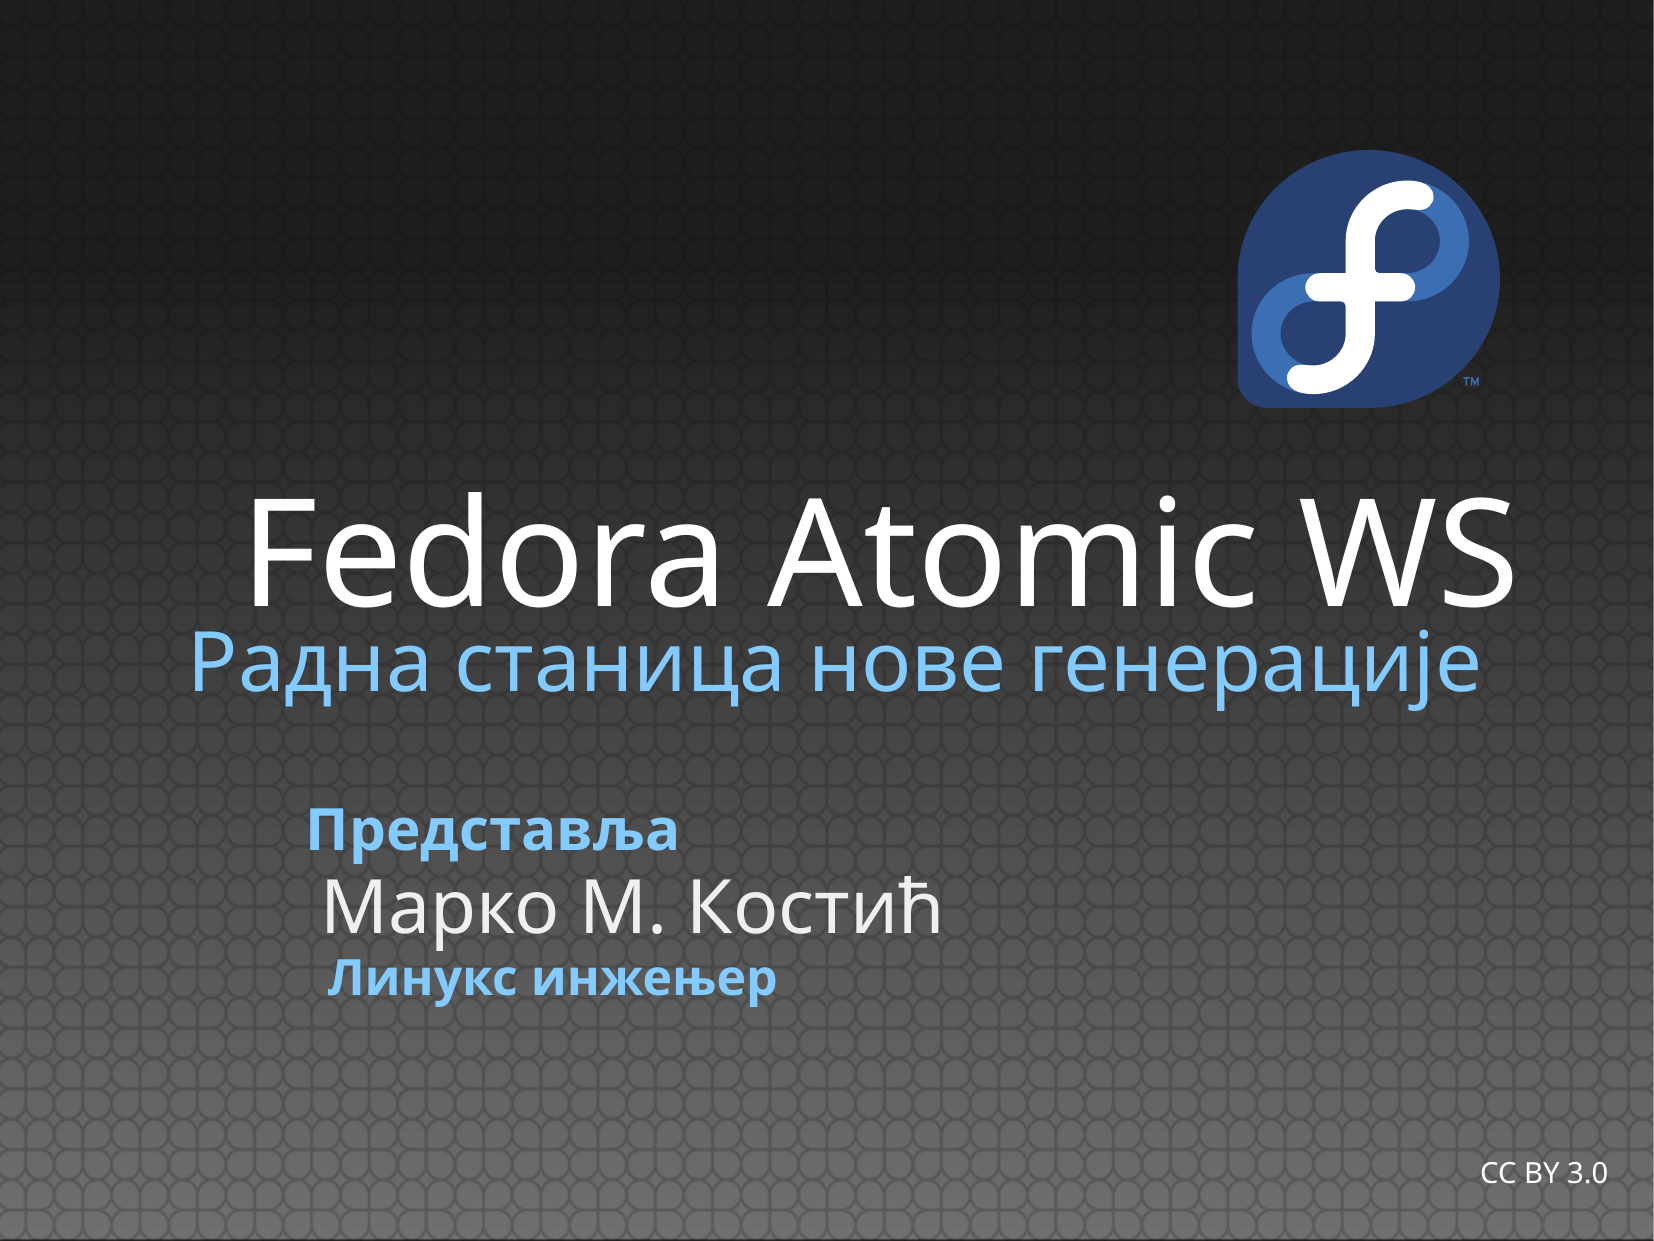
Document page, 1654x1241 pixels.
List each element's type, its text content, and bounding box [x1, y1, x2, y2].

text_box Fedora Atomic WS [82, 438, 1536, 621]
text_box Марко М. Костић [305, 846, 1057, 945]
text_box Представља [305, 781, 681, 870]
text_box CC BY 3.0 [64, 1144, 1624, 1229]
picture [0, 0, 1654, 1241]
text_box Линукс инжењер [312, 934, 796, 1013]
subtitle Радна станица нове генерације [137, 621, 1484, 712]
